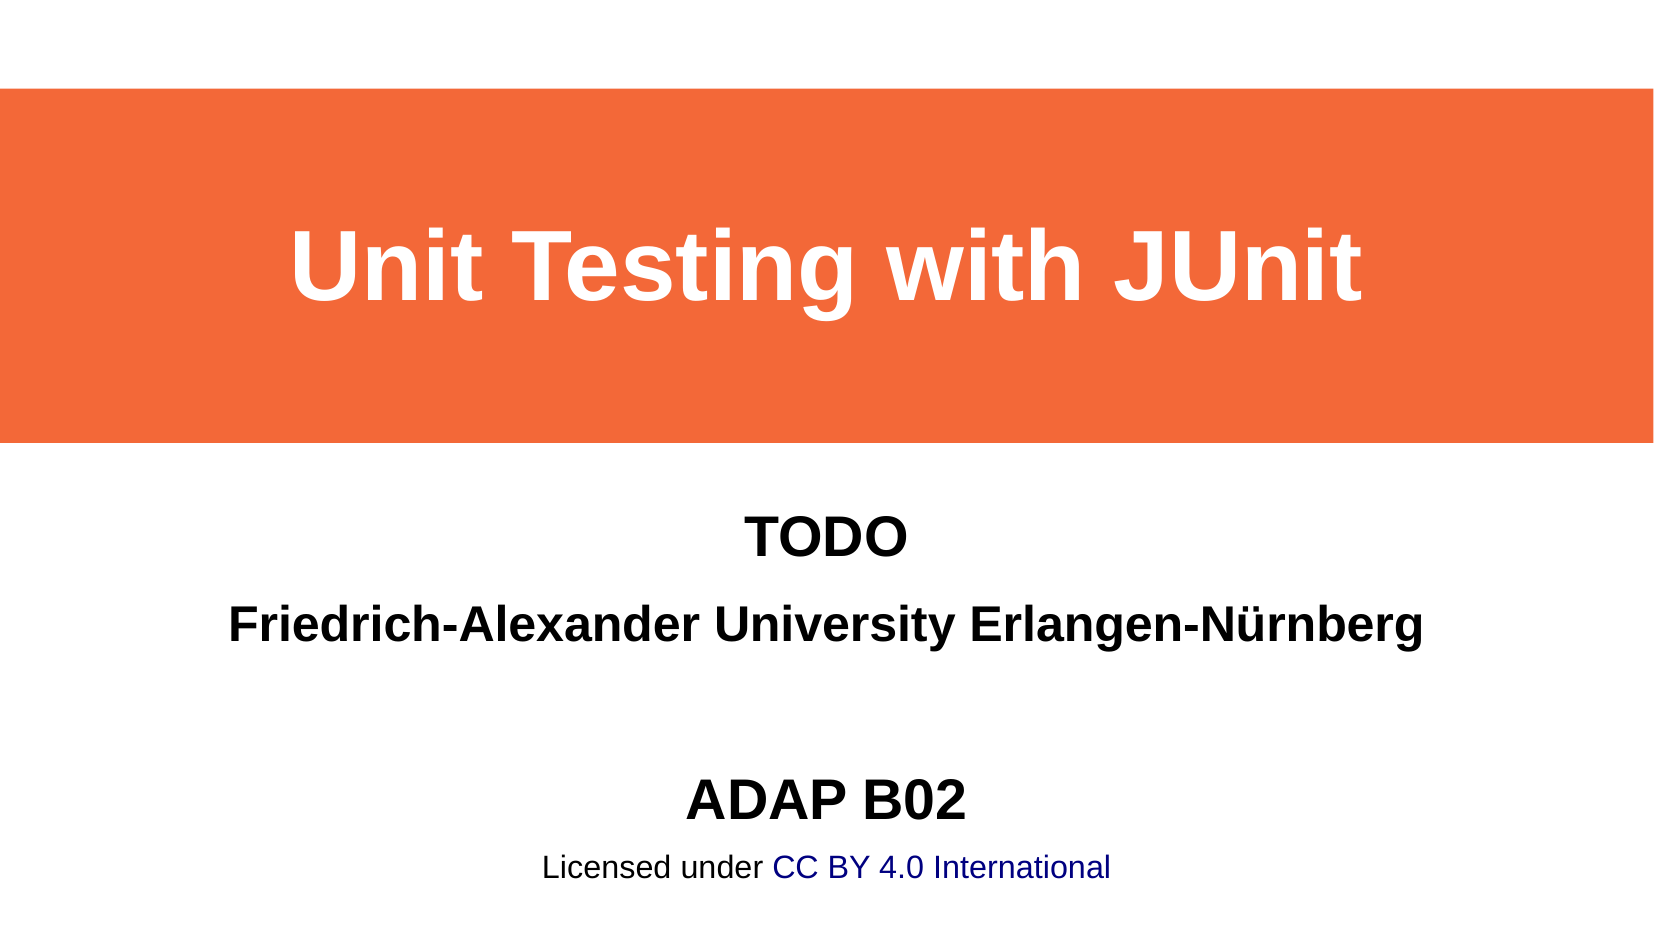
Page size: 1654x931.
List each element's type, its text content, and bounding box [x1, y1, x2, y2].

title Unit Testing with JUnit [0, 88, 1654, 443]
subtitle TODO Friedrich-Alexander University Erlangen-Nürnberg ADAP B02 Licensed under CC BY 4.0 International [29, 472, 1625, 886]
